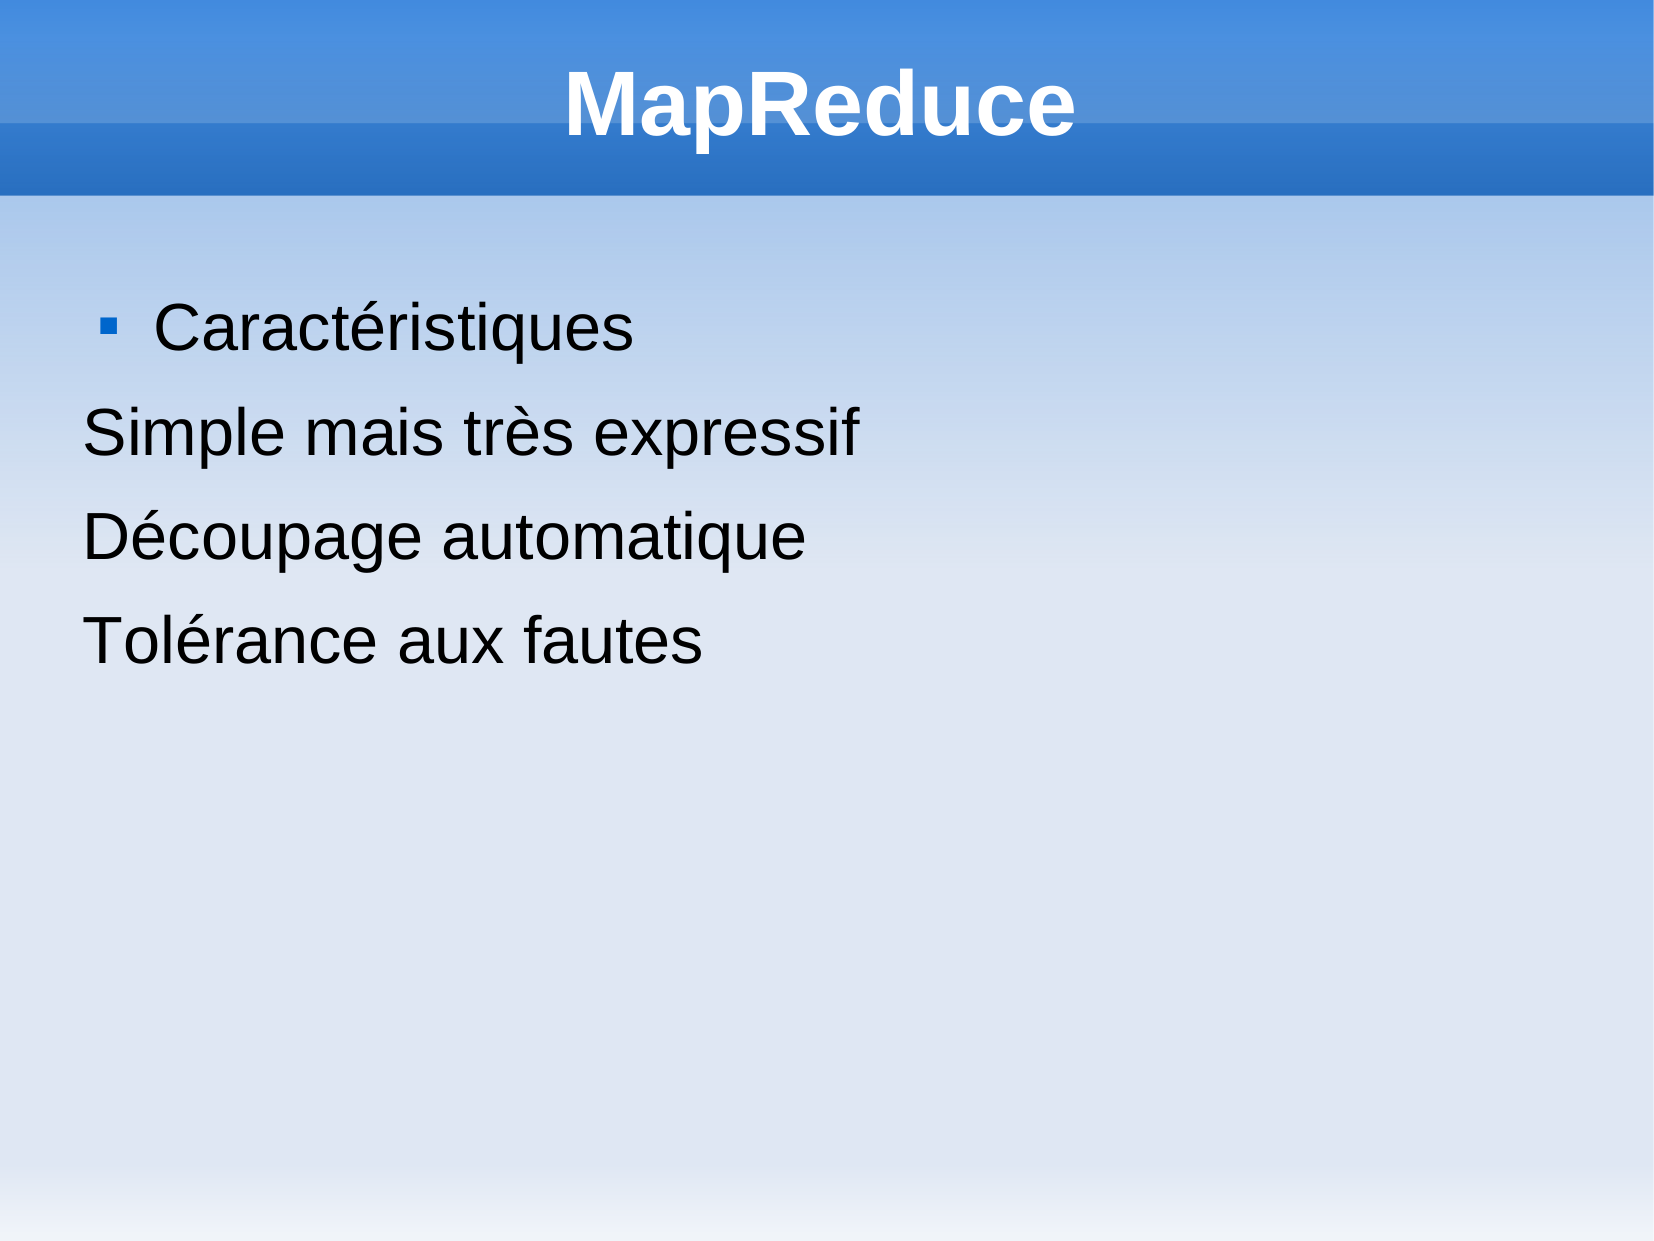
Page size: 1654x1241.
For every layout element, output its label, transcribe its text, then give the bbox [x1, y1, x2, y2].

list Caractéristiques Simple mais très expressif Découpage automatique Tolérance aux fautes [82, 290, 1571, 1241]
title MapReduce [76, 7, 1565, 200]
picture [0, 0, 1654, 1241]
